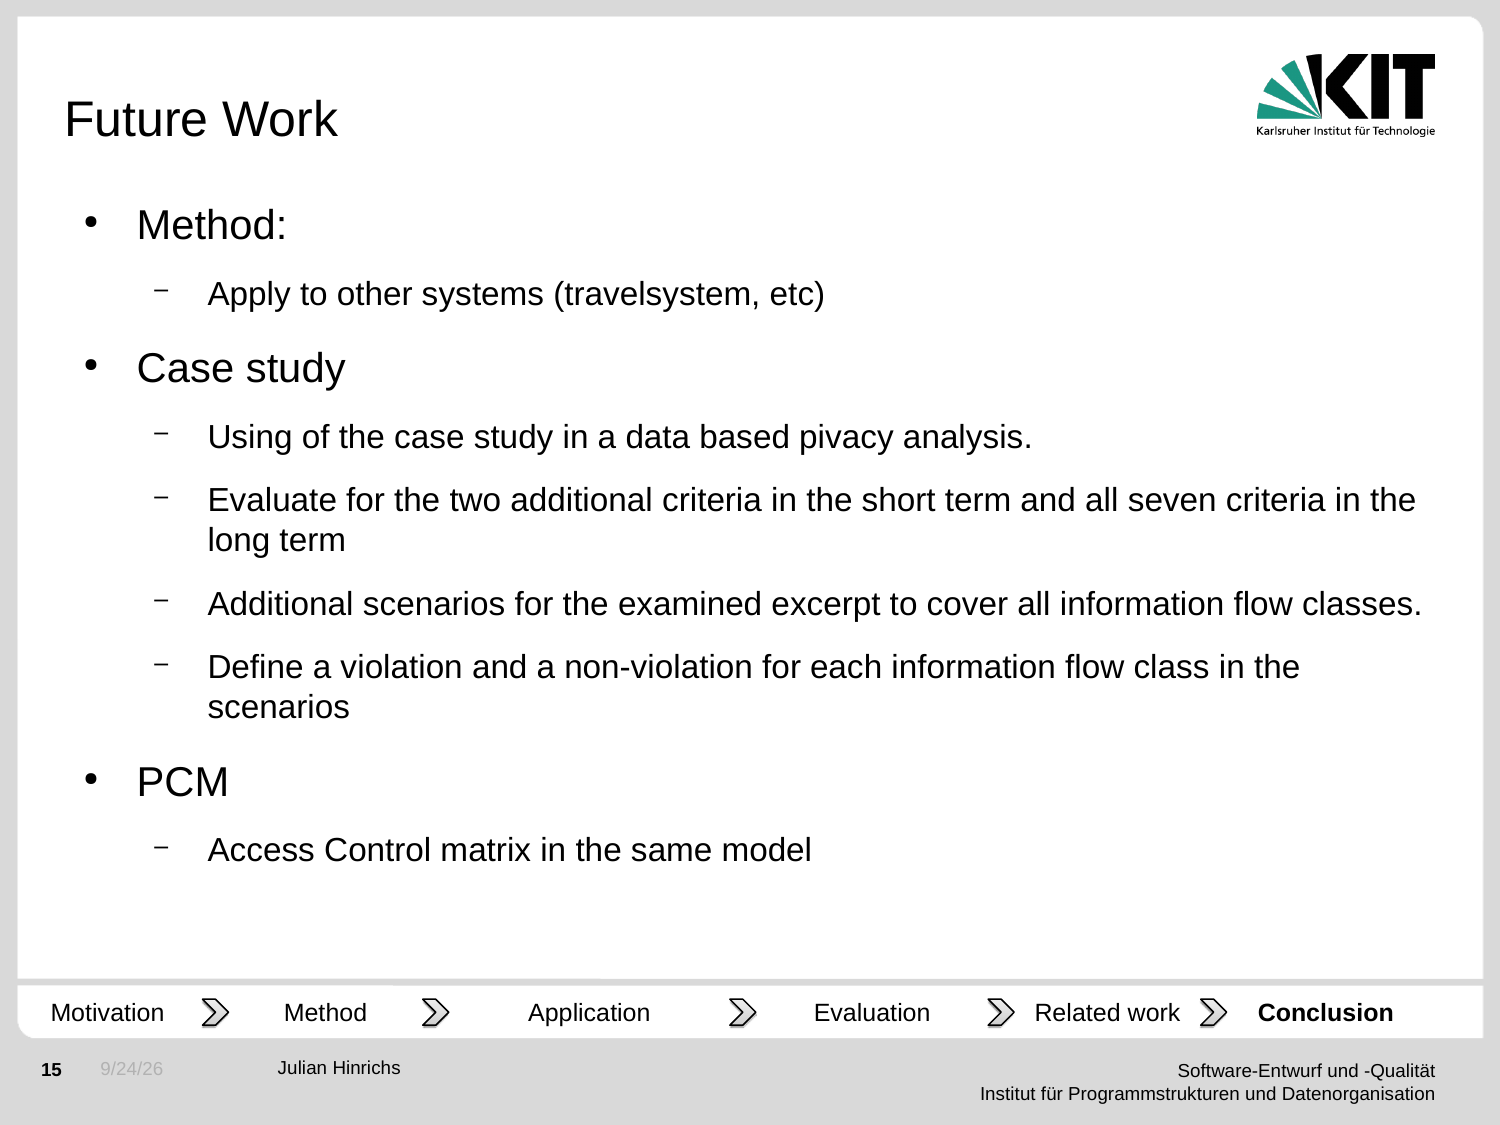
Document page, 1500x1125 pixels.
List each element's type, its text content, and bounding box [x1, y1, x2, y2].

text_box Conclusion [1243, 989, 1488, 1035]
text_box Method [269, 989, 383, 1035]
text_box [422, 999, 449, 1026]
slide_number 9/27/18 [100, 1057, 271, 1117]
text_box Motivation [35, 989, 180, 1035]
text_box [729, 999, 756, 1026]
text_box Evaluation [798, 989, 946, 1035]
title Future Work [64, 54, 1198, 147]
text_box Related work [1019, 989, 1196, 1035]
text_box [202, 999, 229, 1026]
picture [0, 0, 1500, 1125]
text_box [1200, 999, 1227, 1026]
list Method: Apply to other systems (travelsystem, etc) Case study Using of the case study in a data based pivacy analysis. Evaluate for the two additional criteria in the short term and all seven criteria in the long term Additional scenarios for the examined excerpt to cover all information flow classes. Define a violation and a non-violation for each information flow class in the scenarios PCM Access Control matrix in the same model [65, 198, 1437, 967]
text_box [988, 999, 1015, 1026]
text_box Application [513, 989, 666, 1035]
